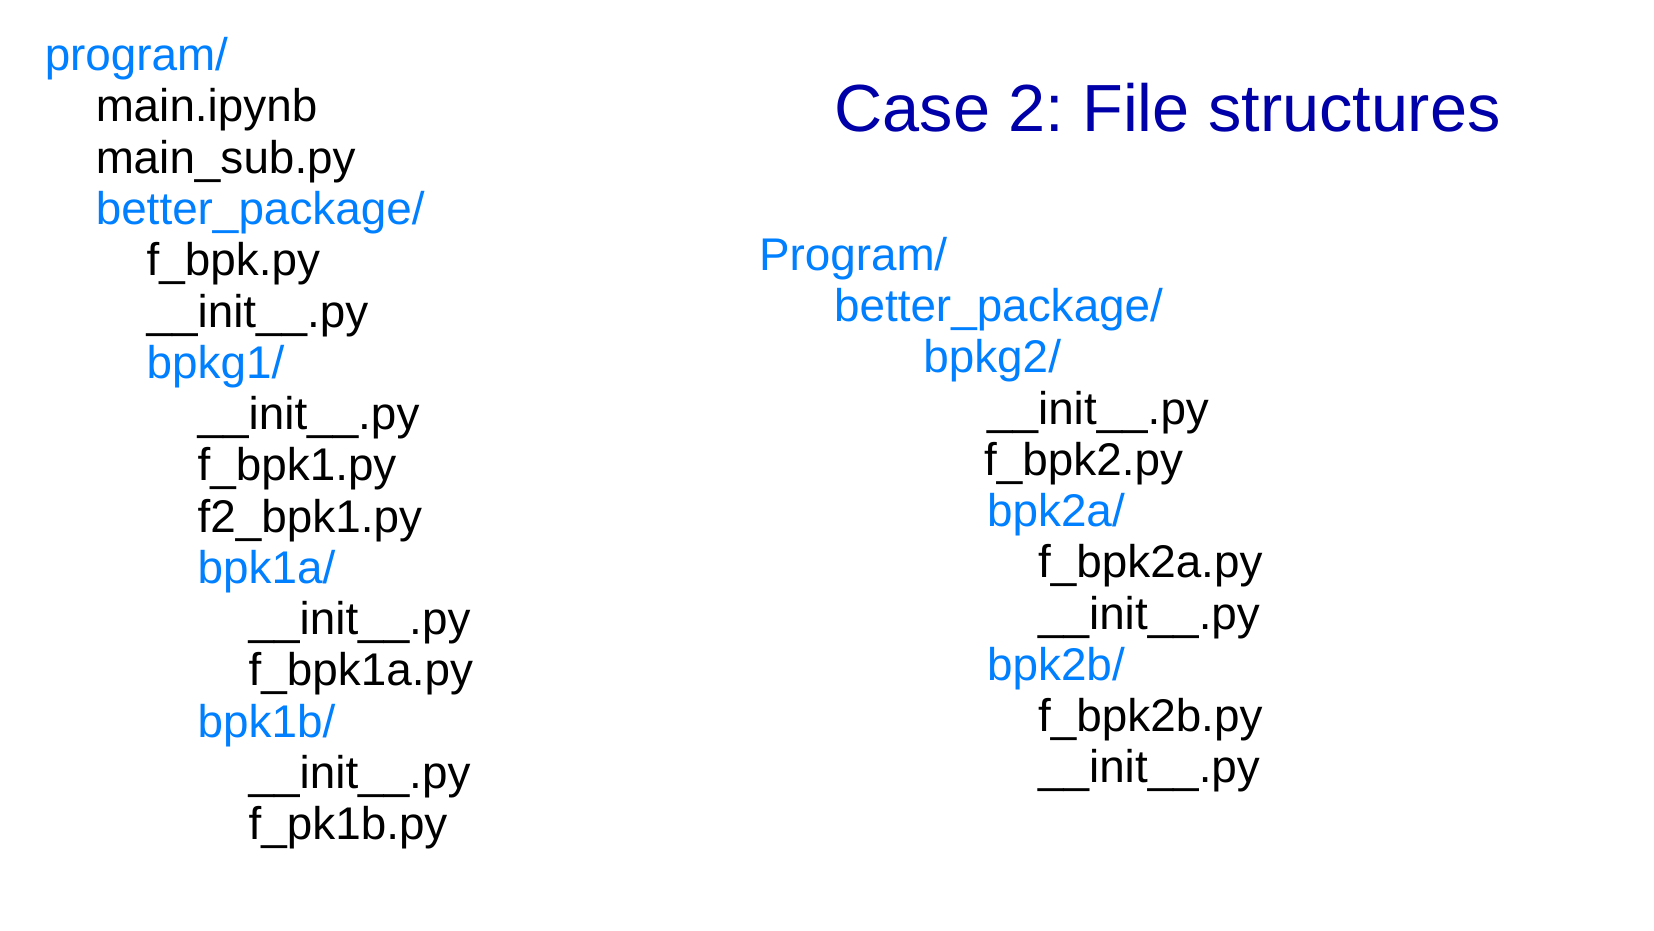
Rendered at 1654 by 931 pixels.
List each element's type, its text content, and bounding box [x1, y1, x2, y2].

title Case 2: File structures [834, 66, 1561, 151]
text_box program/ main.ipynb main_sub.py better_package/ f_bpk.py __init__.py bpkg1/ __init__.py f_bpk1.py f2_bpk1.py bpk1a/ __init__.py f_bpk1a.py bpk1b/ __init__.py f_pk1b.py [30, 21, 496, 901]
text_box Program/ better_package/ bpkg2/ __init__.py f_bpk2.py bpk2a/ f_bpk2a.py __init__.py bpk2b/ f_bpk2b.py __init__.py [744, 221, 1306, 796]
